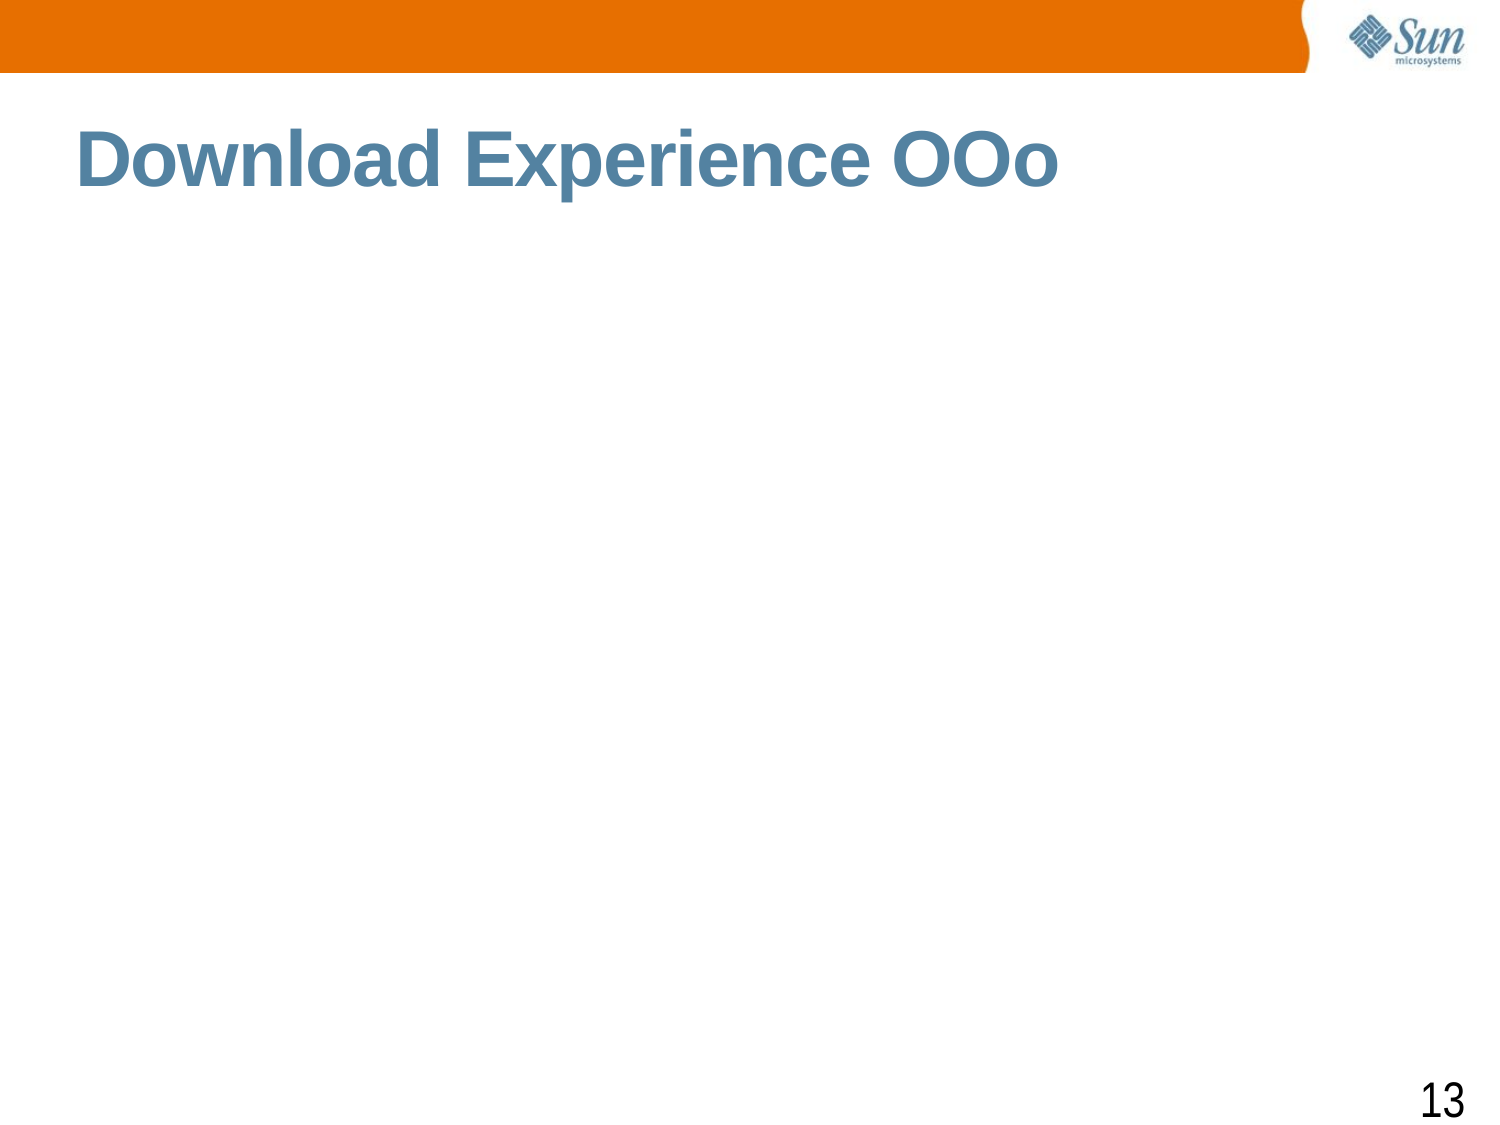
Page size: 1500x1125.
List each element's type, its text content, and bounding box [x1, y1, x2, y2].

picture [0, 0, 1500, 73]
title Download Experience OOo [75, 123, 1437, 227]
